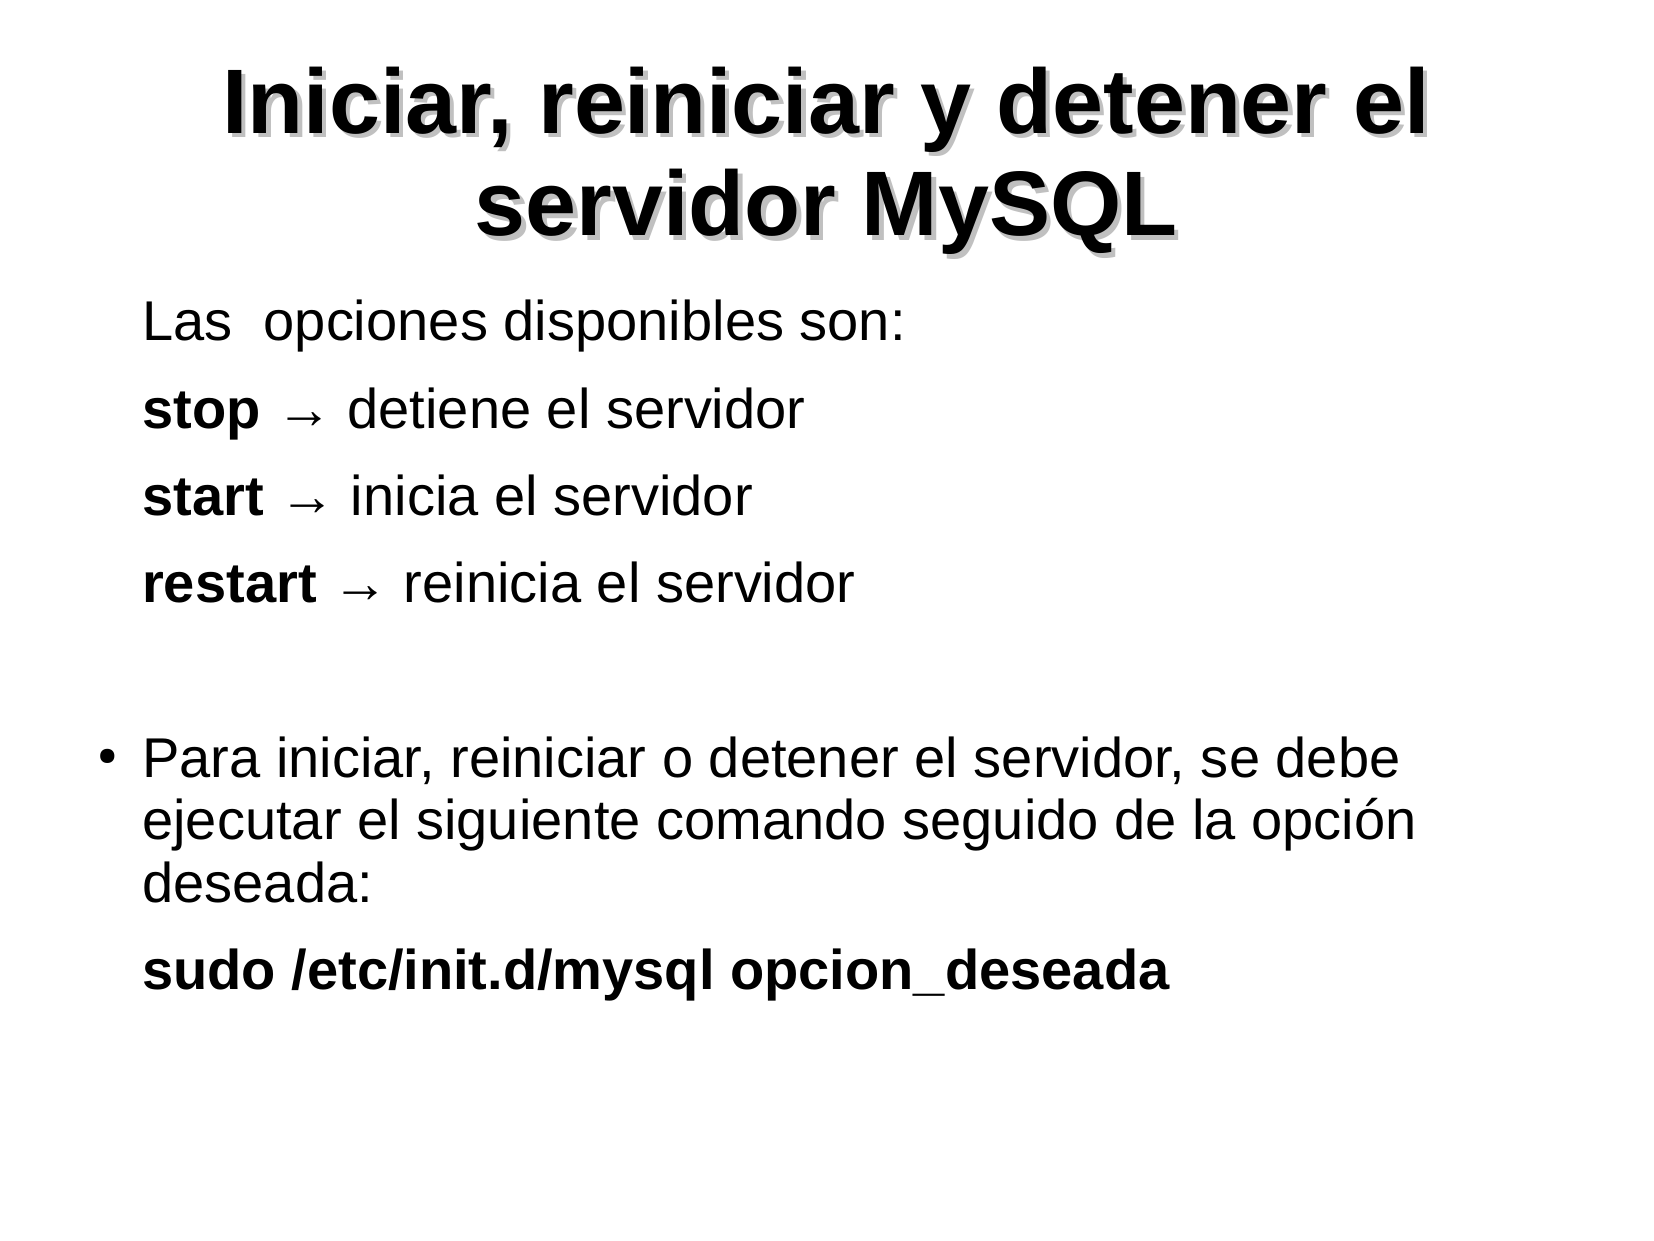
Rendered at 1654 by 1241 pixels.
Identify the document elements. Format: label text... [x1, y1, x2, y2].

title Iniciar, reiniciar y detener el servidor MySQL [82, 49, 1571, 257]
list Las opciones disponibles son: stop → detiene el servidor start → inicia el servidor restart → reinicia el servidor Para iniciar, reiniciar o detener el servidor, se debe ejecutar el siguiente comando seguido de la opción deseada: sudo /etc/init.d/mysql opcion_deseada [82, 290, 1571, 1010]
